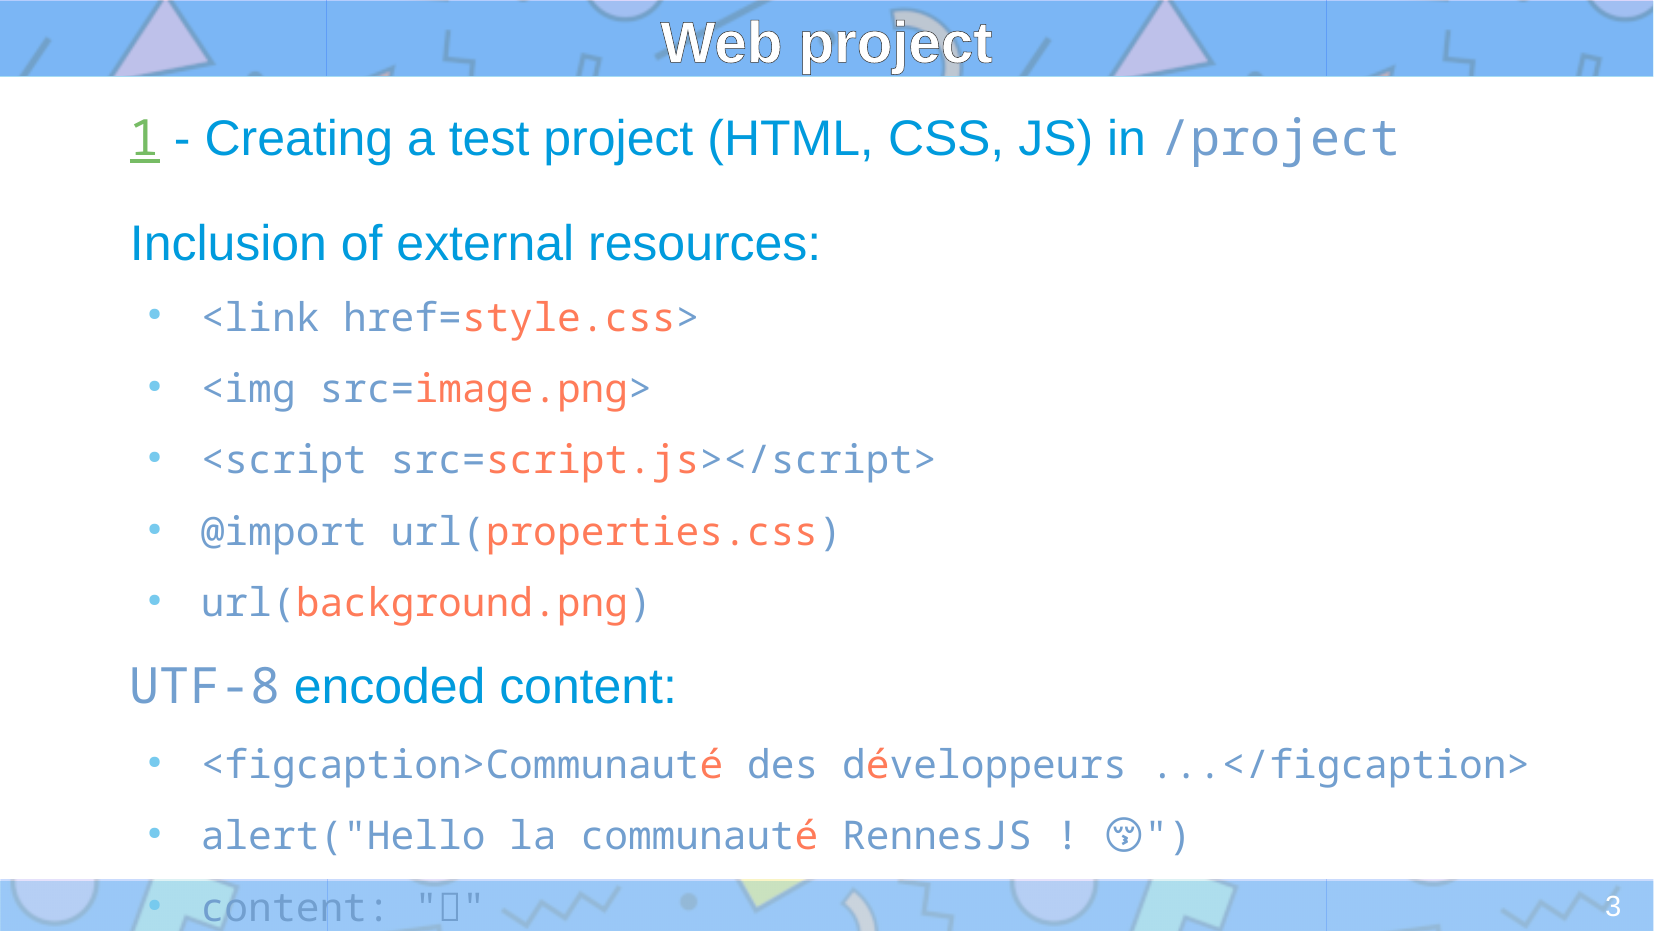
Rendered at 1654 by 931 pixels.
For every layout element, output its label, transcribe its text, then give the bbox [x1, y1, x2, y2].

title Web project [59, 3, 1595, 82]
list 1 - Creating a test project (HTML, CSS, JS) in /project Inclusion of external resources: <link href=style.css> <img src=image.png> <script src=script.js></script> @import url(properties.css) url(background.png) UTF-8 encoded content: <figcaption>Communauté des développeurs ...</figcaption> alert("Hello la communauté RennesJS ! 😚") content: "👋" [59, 101, 1595, 863]
picture [0, 0, 1654, 76]
picture [0, 879, 1654, 931]
